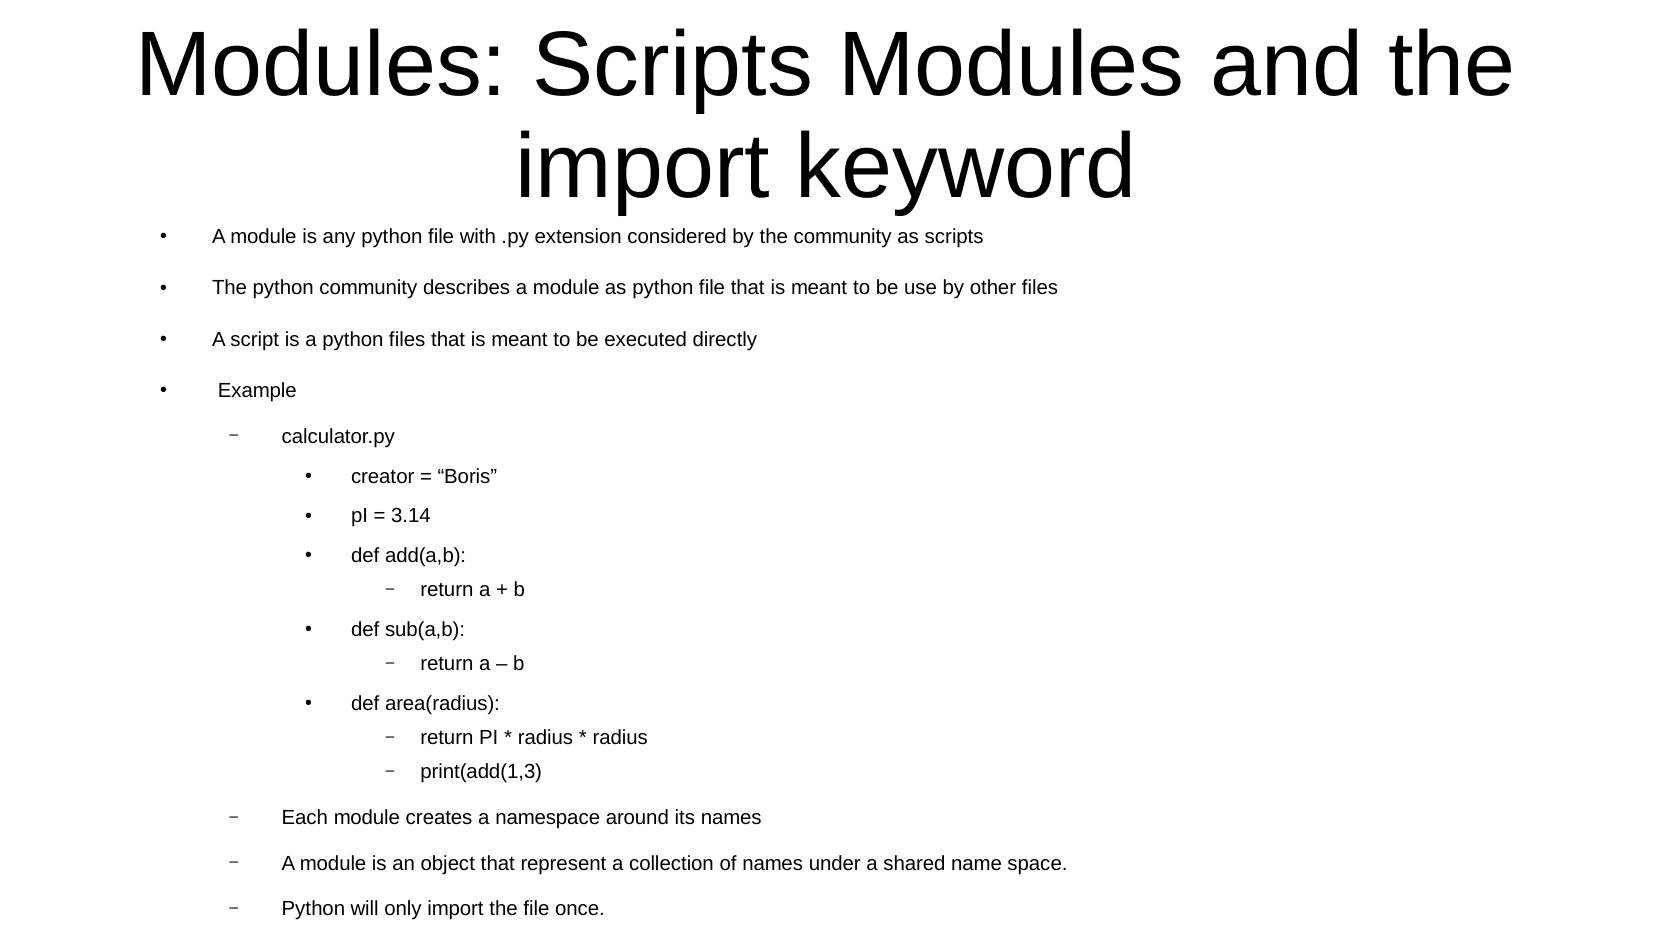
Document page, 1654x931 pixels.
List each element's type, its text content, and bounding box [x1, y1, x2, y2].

list A module is any python file with .py extension considered by the community as scripts The python community describes a module as python file that is meant to be use by other files A script is a python files that is meant to be executed directly Example calculator.py creator = “Boris” pI = 3.14 def add(a,b): return a + b def sub(a,b): return a – b def area(radius): return PI * radius * radius print(add(1,3) Each module creates a namespace around its names A module is an object that represent a collection of names under a shared name space. Python will only import the file once. [142, 225, 1636, 923]
title Modules: Scripts Modules and the import keyword [82, 12, 1571, 218]
